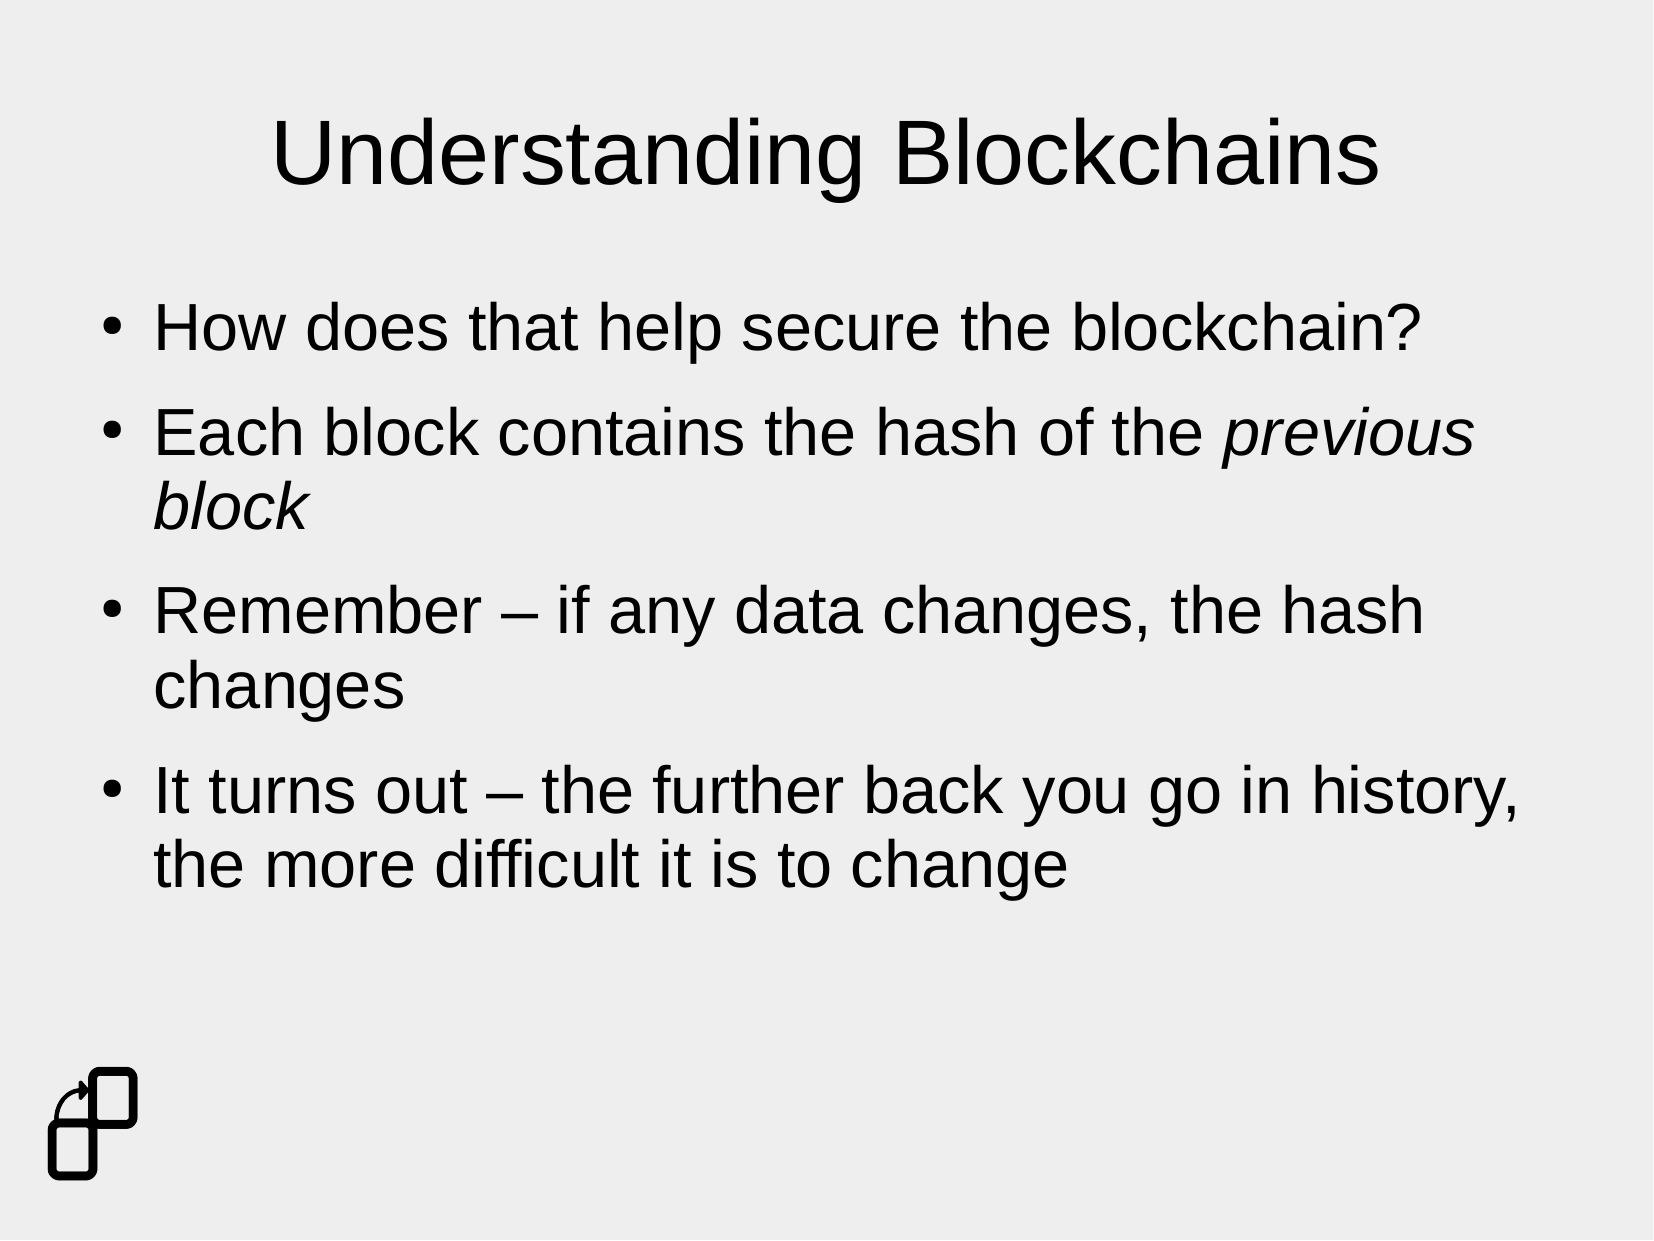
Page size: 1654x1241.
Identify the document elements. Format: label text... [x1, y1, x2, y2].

picture [30, 1062, 153, 1186]
title Understanding Blockchains [82, 49, 1571, 257]
list How does that help secure the blockchain? Each block contains the hash of the previous block Remember – if any data changes, the hash changes It turns out – the further back you go in history, the more difficult it is to change [82, 290, 1571, 1036]
